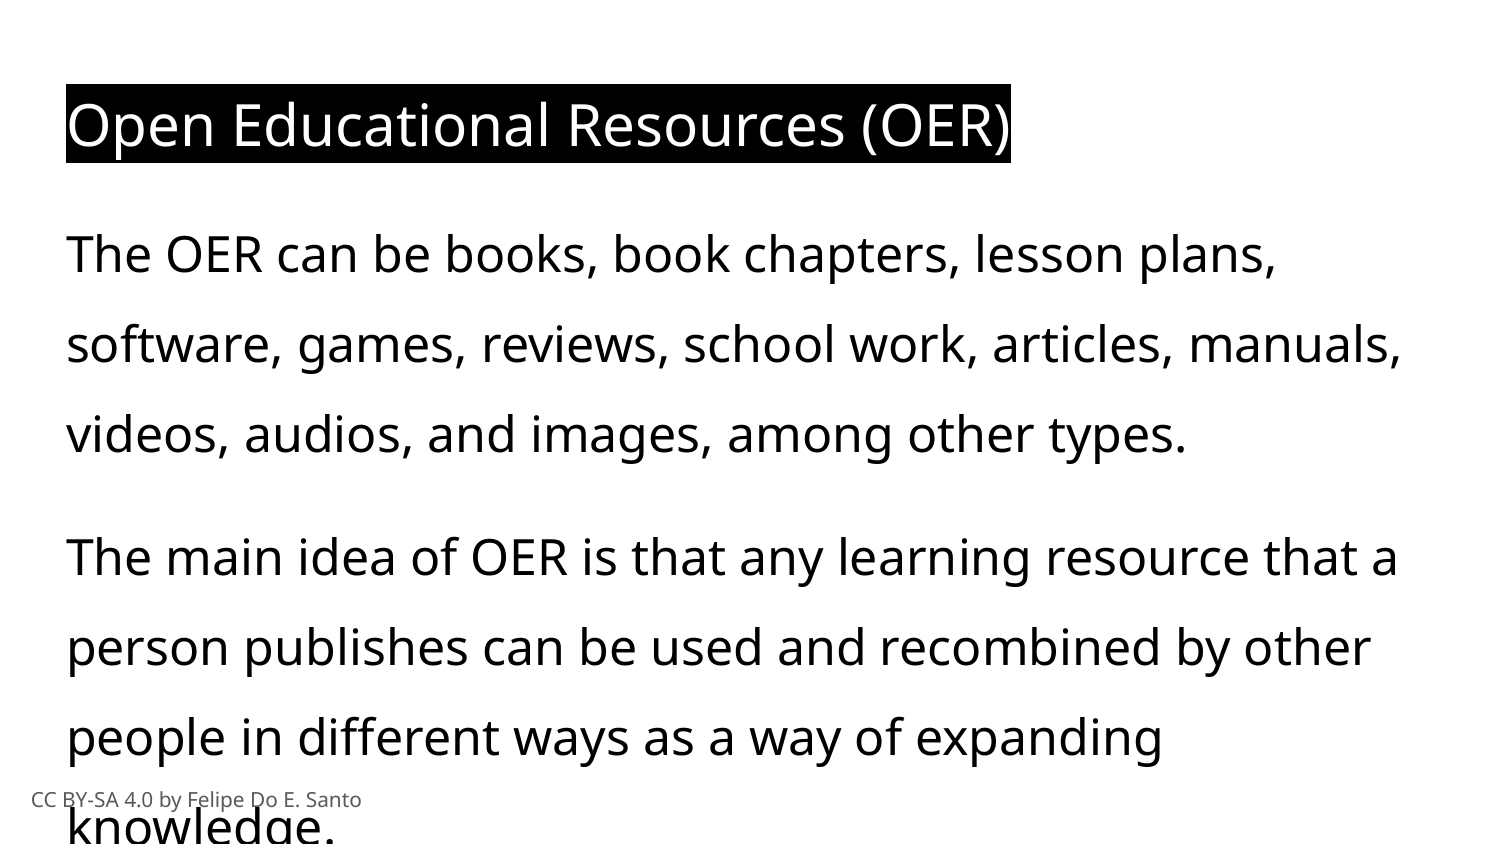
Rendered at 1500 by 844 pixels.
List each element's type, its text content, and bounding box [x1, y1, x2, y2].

title Open Educational Resources (OER) [51, 72, 1449, 167]
list The OER can be books, book chapters, lesson plans, software, games, reviews, school work, articles, manuals, videos, audios, and images, among other types. The main idea of OER is that any learning resource that a person publishes can be used and recombined by other people in different ways as a way of expanding knowledge. [51, 177, 1449, 738]
text_box CC BY-SA 4.0 by Felipe Do E. Santo [15, 771, 421, 826]
